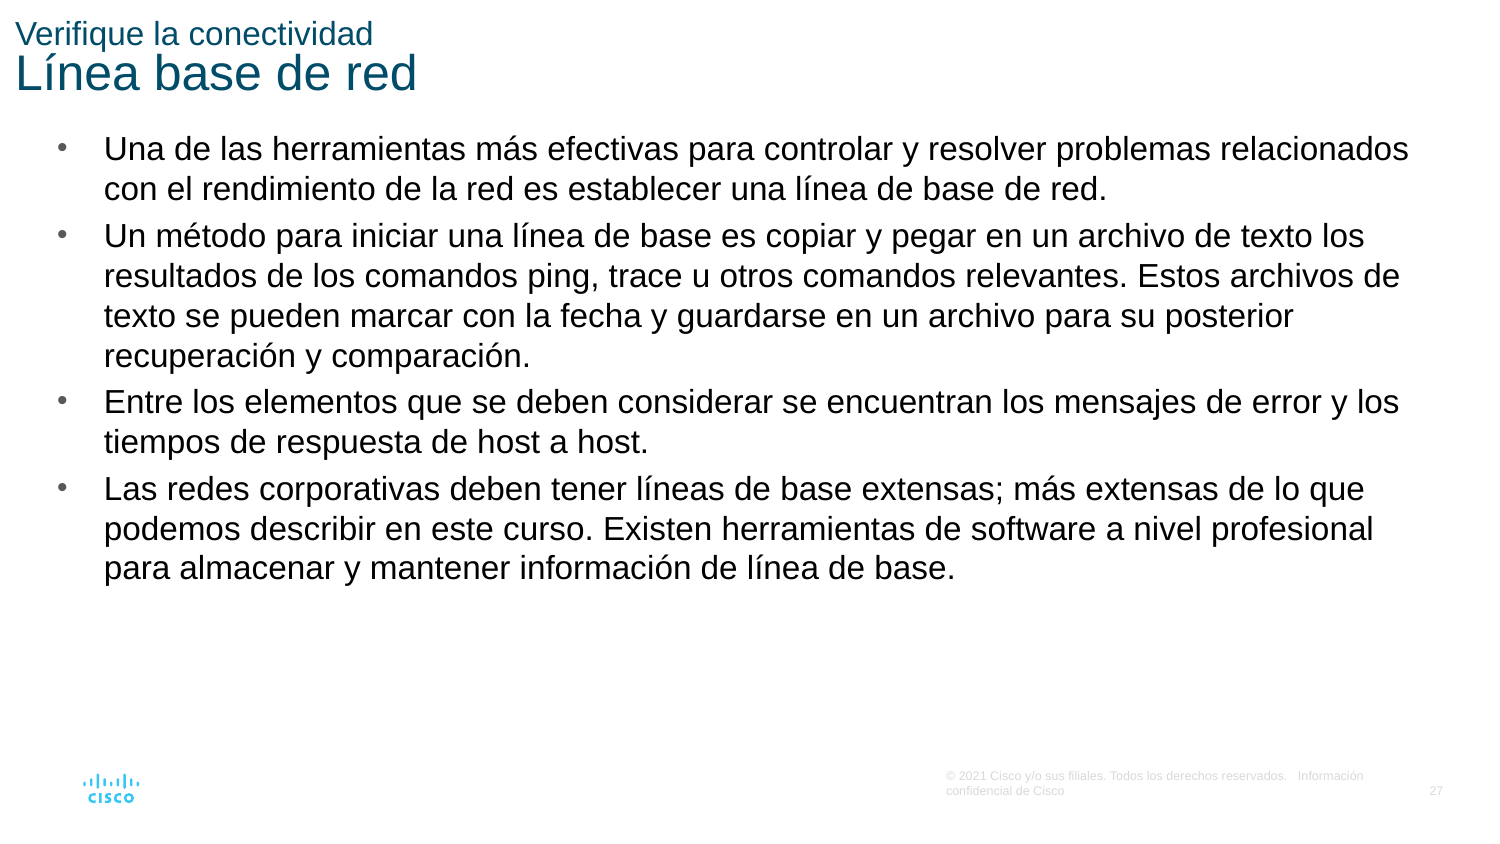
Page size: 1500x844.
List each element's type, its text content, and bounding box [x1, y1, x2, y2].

title Verifique la conectividad Línea base de red [0, 0, 1369, 121]
list Una de las herramientas más efectivas para controlar y resolver problemas relacionados con el rendimiento de la red es establecer una línea de base de red. Un método para iniciar una línea de base es copiar y pegar en un archivo de texto los resultados de los comandos ping, trace u otros comandos relevantes. Estos archivos de texto se pueden marcar con la fecha y guardarse en un archivo para su posterior recuperación y comparación. Entre los elementos que se deben considerar se encuentran los mensajes de error y los tiempos de respuesta de host a host. Las redes corporativas deben tener líneas de base extensas; más extensas de lo que podemos describir en este curso. Existen herramientas de software a nivel profesional para almacenar y mantener información de línea de base. [42, 120, 1437, 726]
